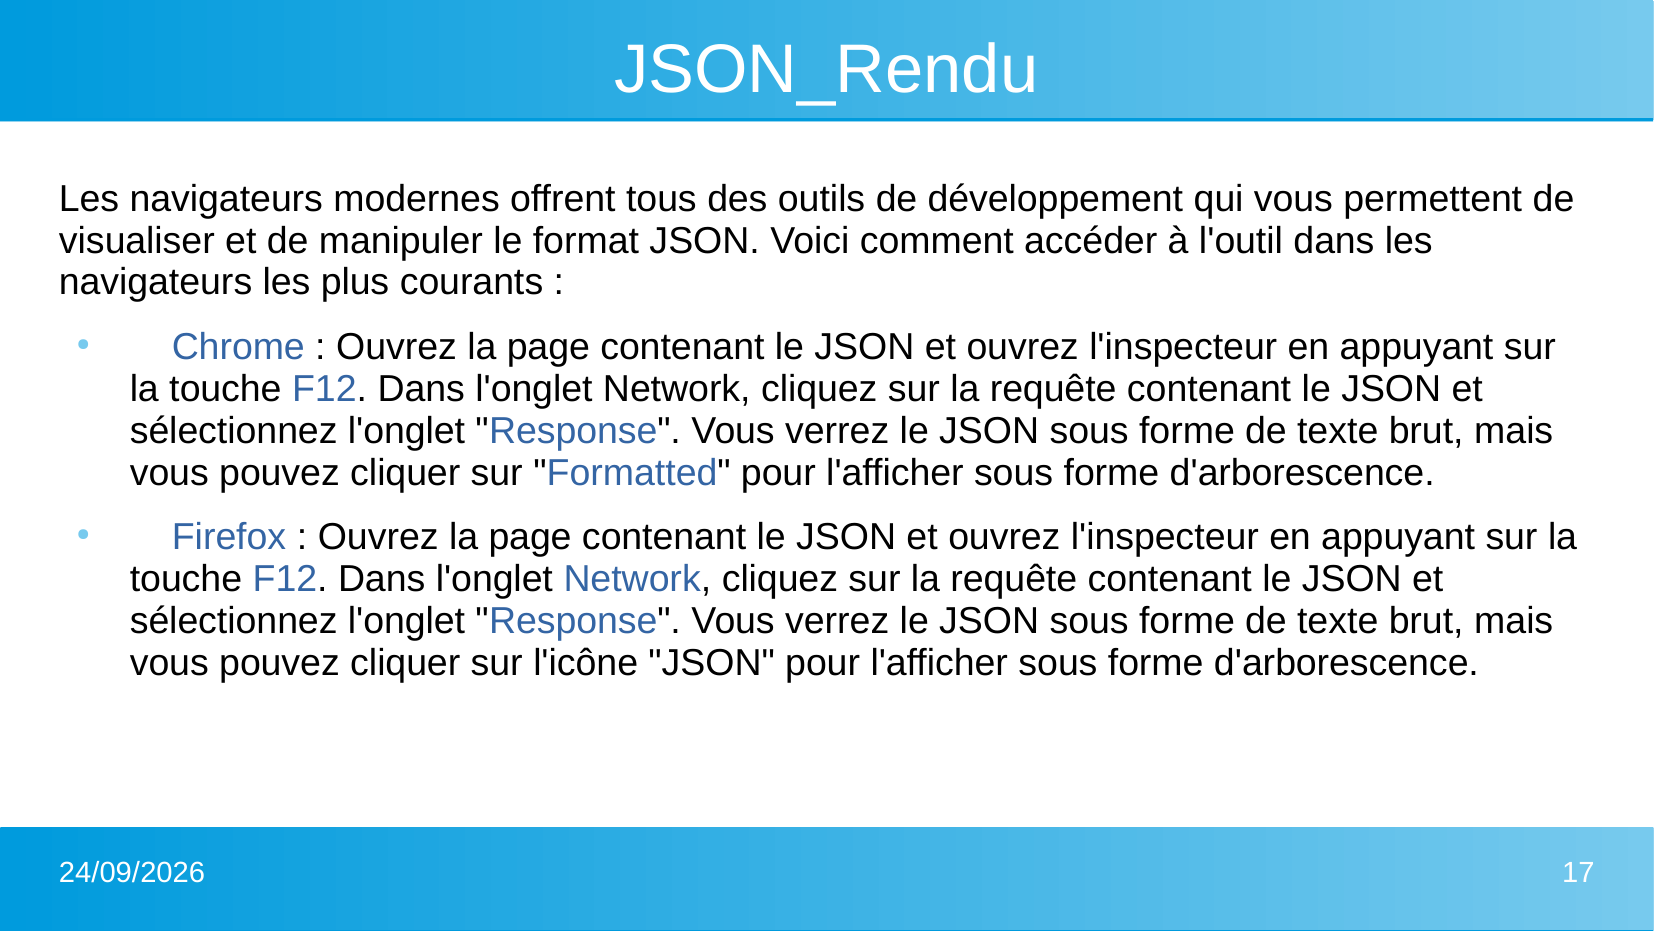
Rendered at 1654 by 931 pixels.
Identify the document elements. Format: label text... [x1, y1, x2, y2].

list Les navigateurs modernes offrent tous des outils de développement qui vous permettent de visualiser et de manipuler le format JSON. Voici comment accéder à l'outil dans les navigateurs les plus courants : Chrome : Ouvrez la page contenant le JSON et ouvrez l'inspecteur en appuyant sur la touche F12. Dans l'onglet Network, cliquez sur la requête contenant le JSON et sélectionnez l'onglet "Response". Vous verrez le JSON sous forme de texte brut, mais vous pouvez cliquer sur "Formatted" pour l'afficher sous forme d'arborescence. Firefox : Ouvrez la page contenant le JSON et ouvrez l'inspecteur en appuyant sur la touche F12. Dans l'onglet Network, cliquez sur la requête contenant le JSON et sélectionnez l'onglet "Response". Vous verrez le JSON sous forme de texte brut, mais vous pouvez cliquer sur l'icône "JSON" pour l'afficher sous forme d'arborescence. [58, 177, 1595, 768]
title JSON_Rendu [58, 29, 1595, 108]
